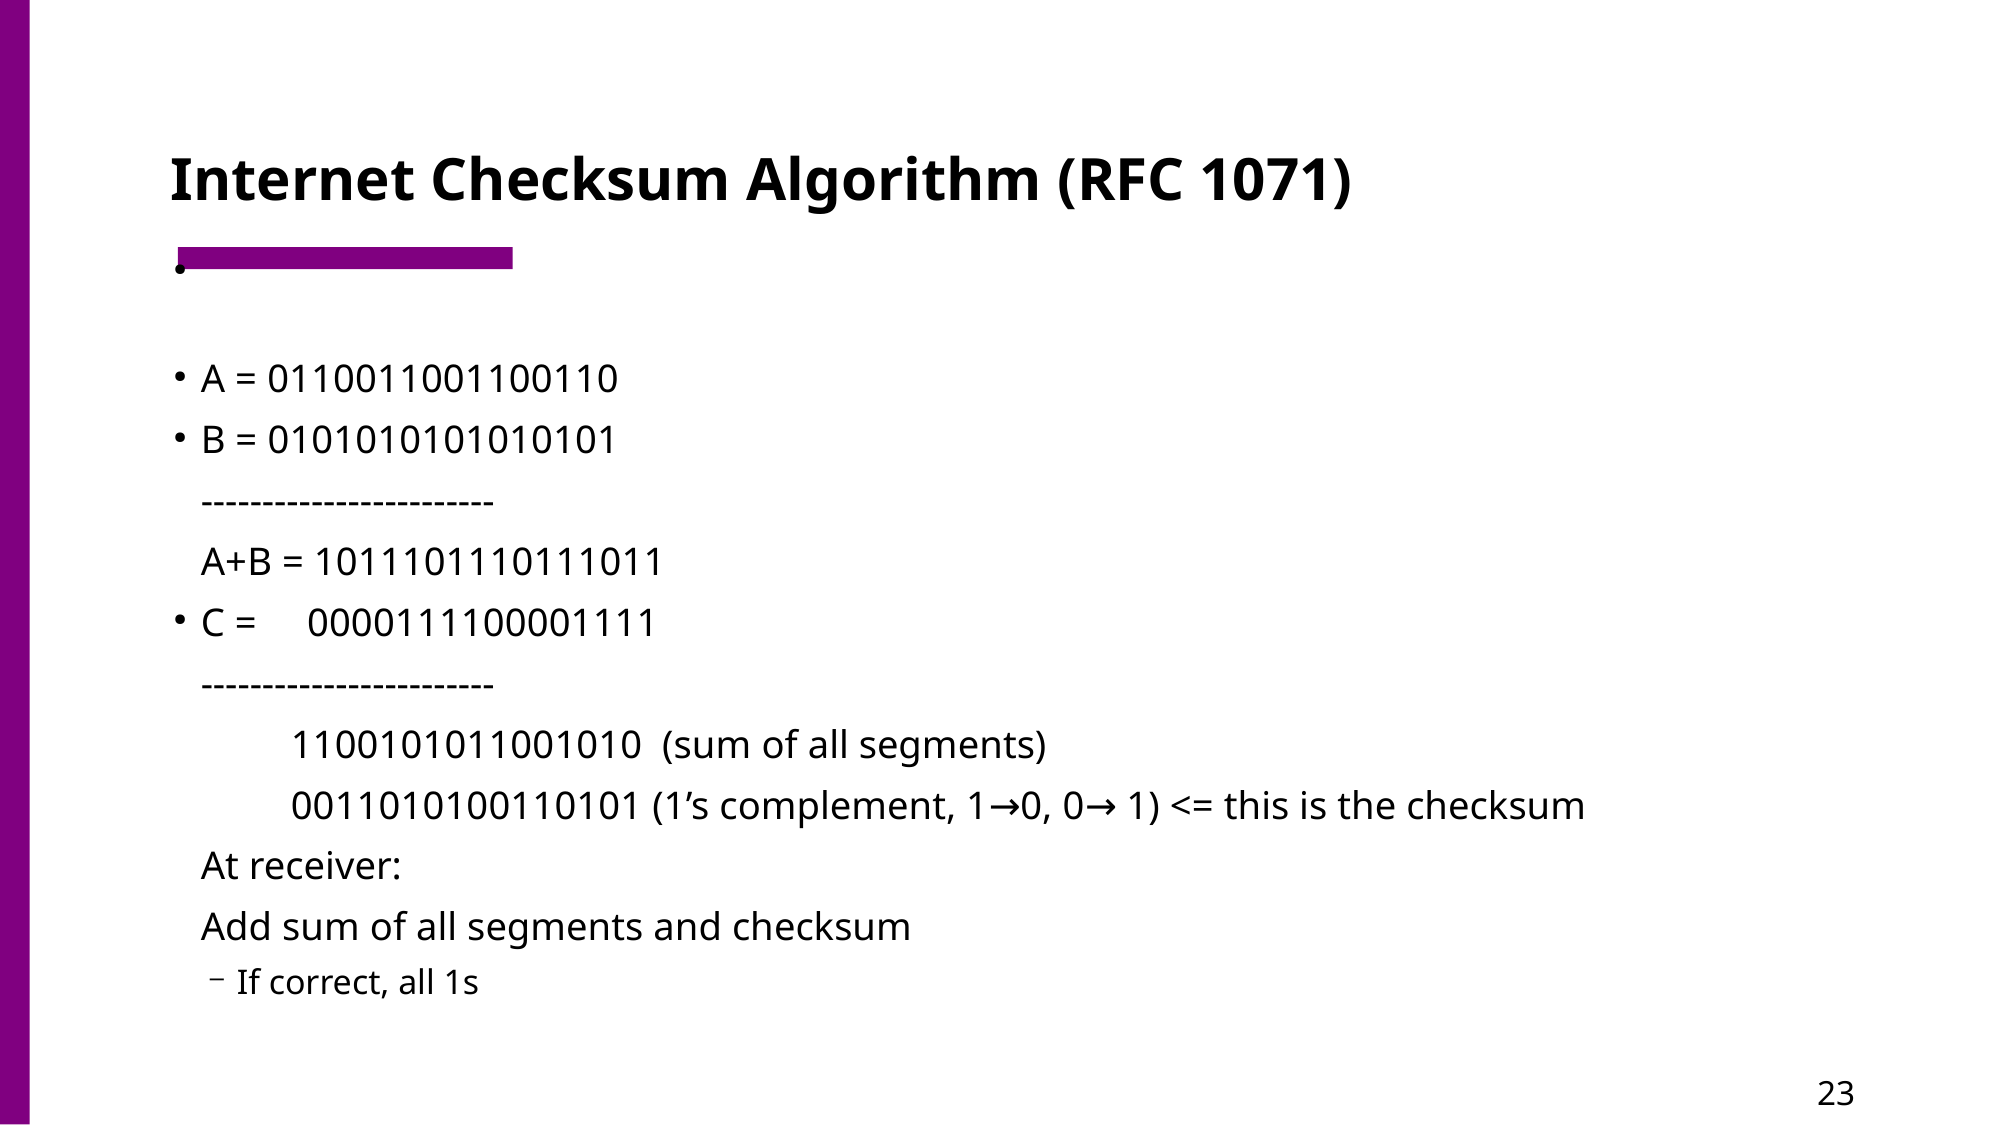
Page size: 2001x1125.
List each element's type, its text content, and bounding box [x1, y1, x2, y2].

list A = 0110011001100110 B = 0101010101010101 ------------------------ A+B = 1011101110111011 C = 0000111100001111 ------------------------ 1100101011001010 (sum of all segments) 0011010100110101 (1’s complement, 1→0, 0→ 1) <= this is the checksum At receiver: Add sum of all segments and checksum If correct, all 1s [149, 184, 1959, 1024]
title Internet Checksum Algorithm (RFC 1071) [120, 0, 1932, 220]
